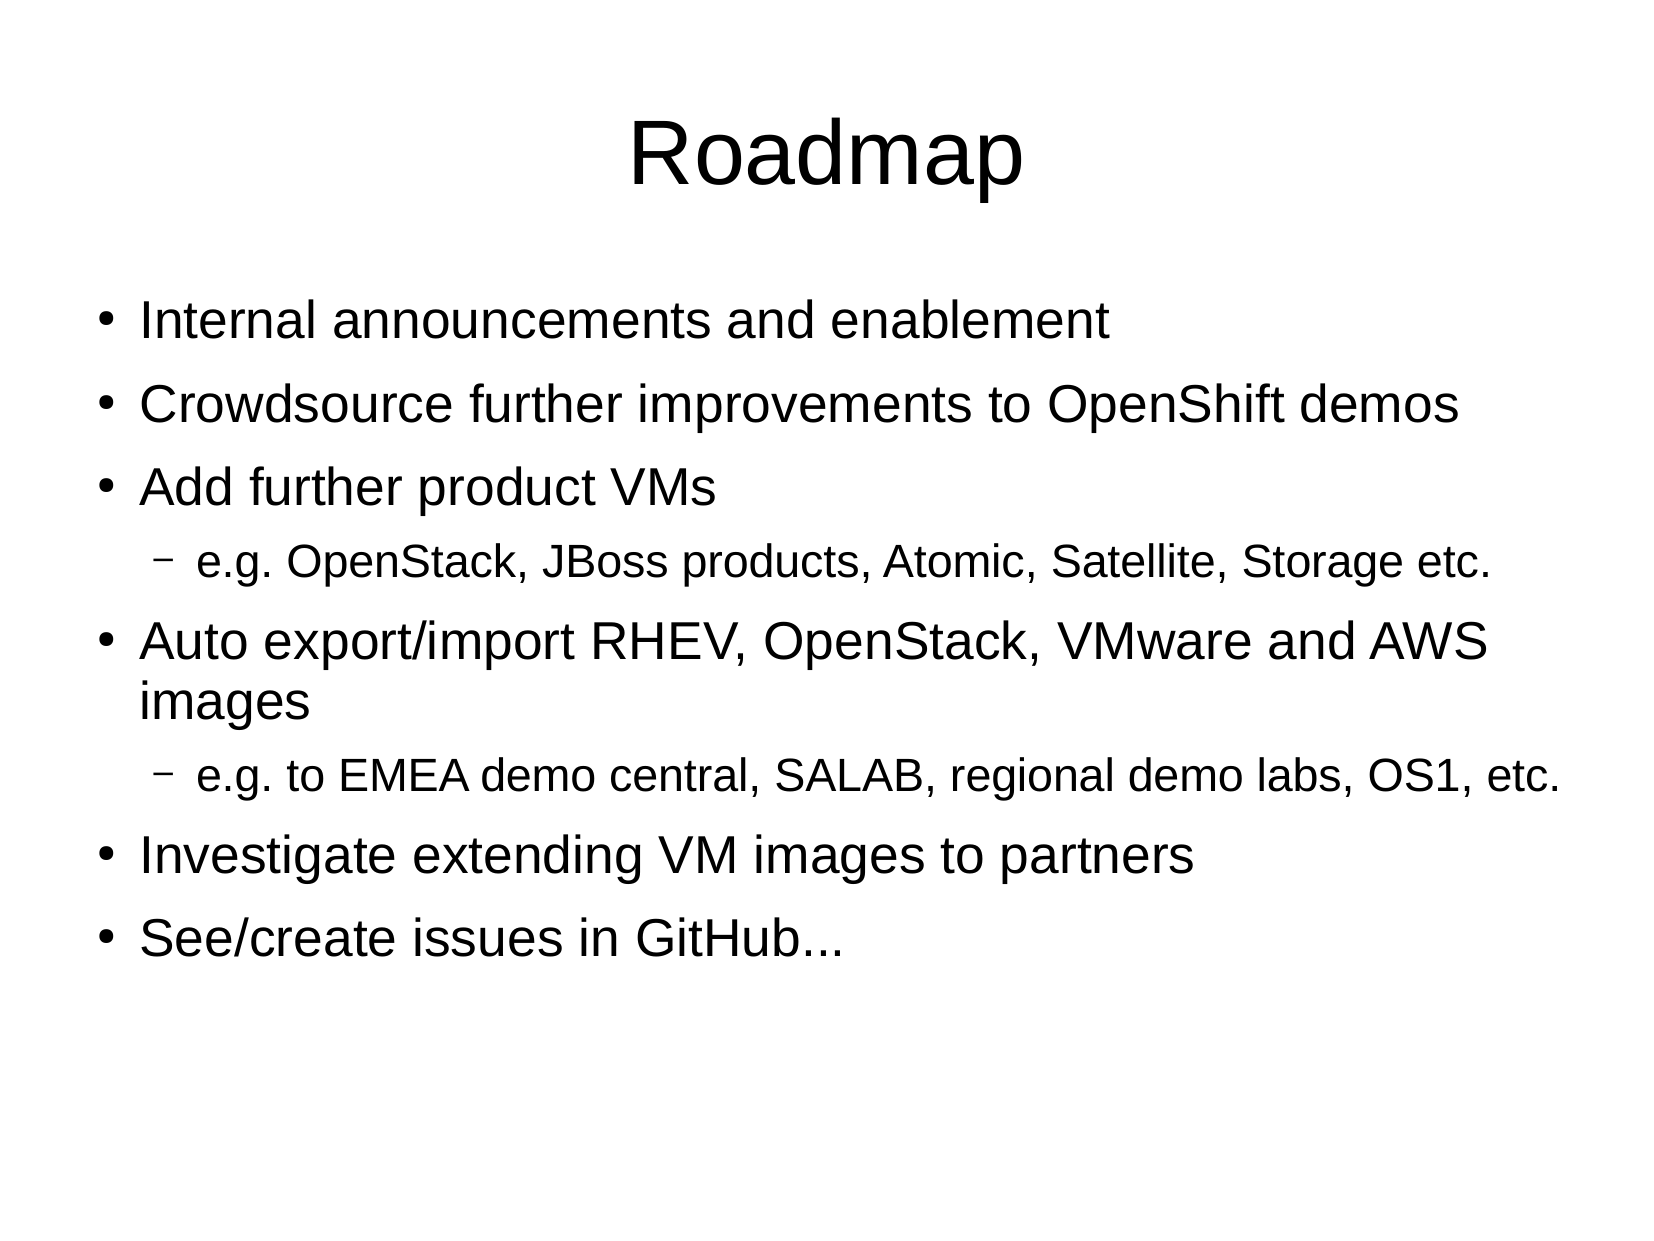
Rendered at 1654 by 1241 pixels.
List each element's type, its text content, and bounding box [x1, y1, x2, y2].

list Internal announcements and enablement Crowdsource further improvements to OpenShift demos Add further product VMs e.g. OpenStack, JBoss products, Atomic, Satellite, Storage etc. Auto export/import RHEV, OpenStack, VMware and AWS images e.g. to EMEA demo central, SALAB, regional demo labs, OS1, etc. Investigate extending VM images to partners See/create issues in GitHub... [82, 290, 1571, 1010]
title Roadmap [82, 49, 1571, 257]
